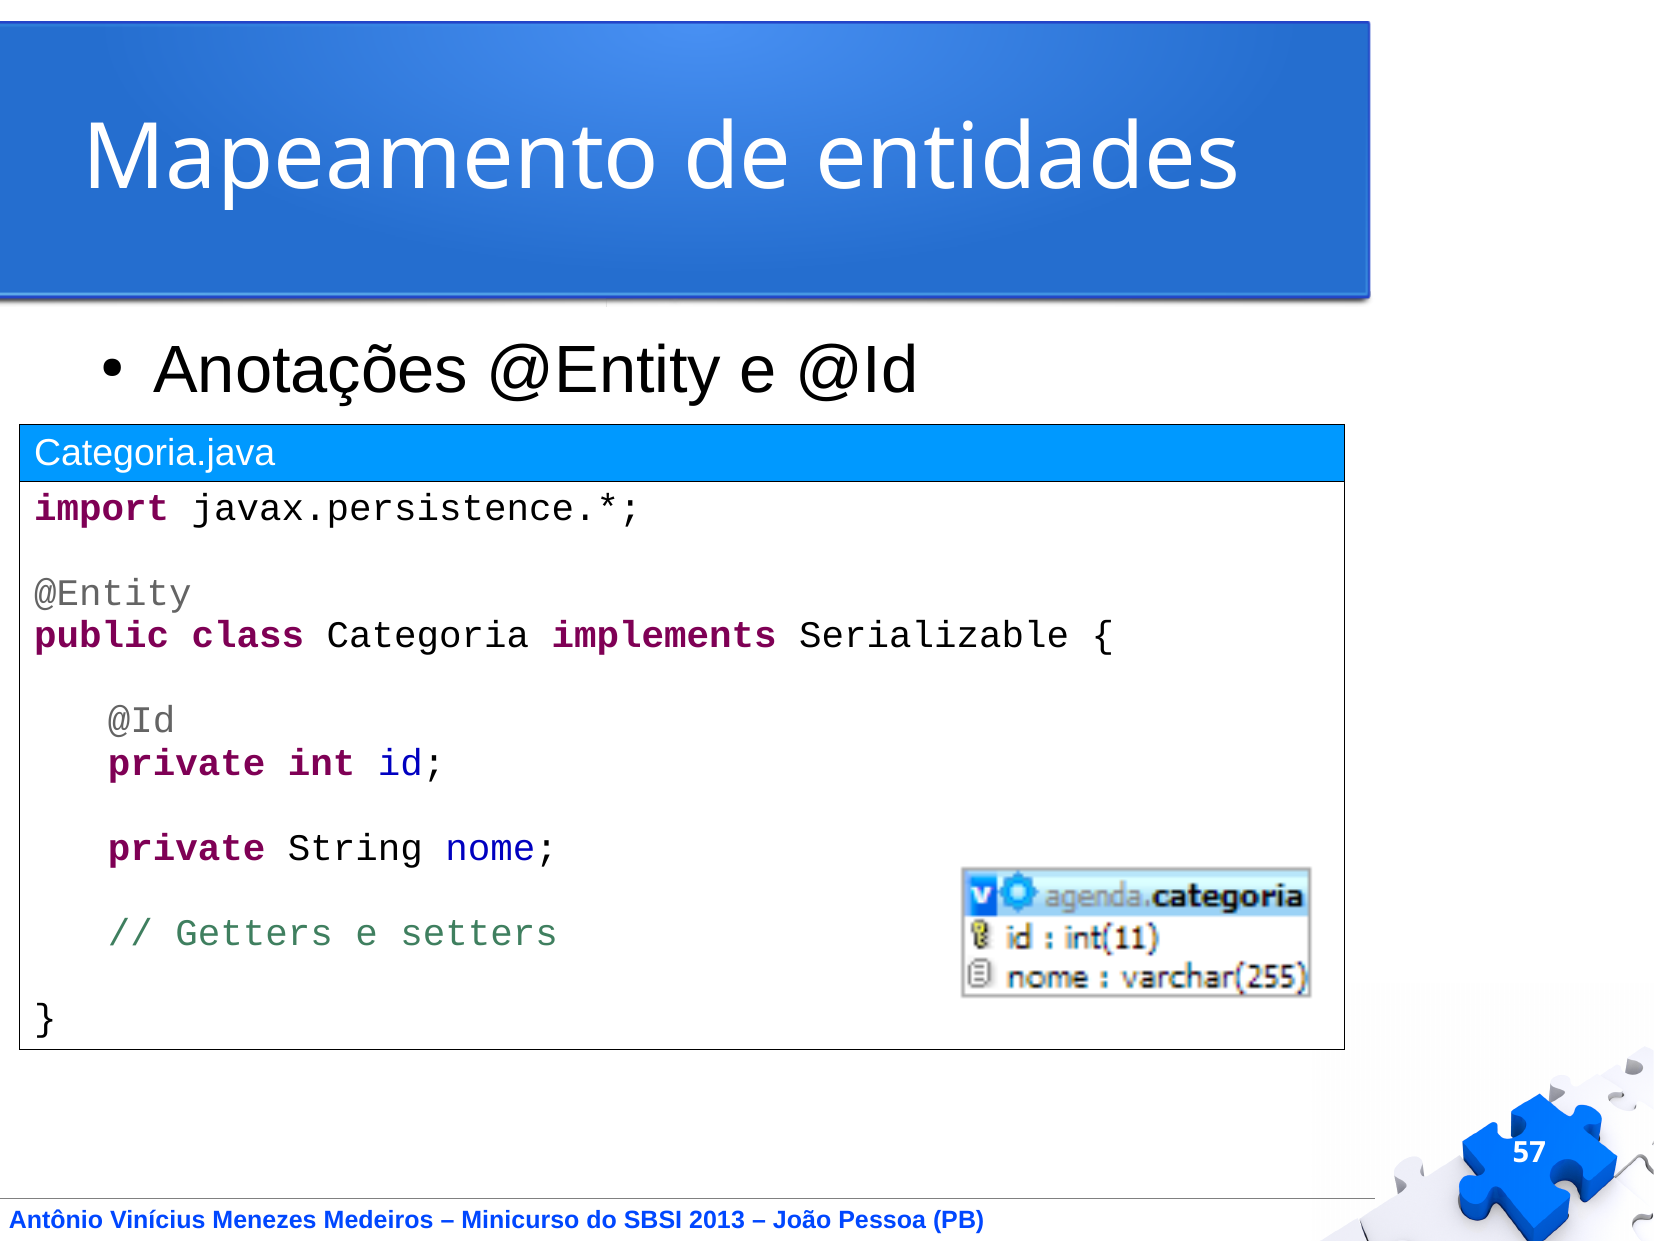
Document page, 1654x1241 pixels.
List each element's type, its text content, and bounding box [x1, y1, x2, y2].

table_cell import javax.persistence.*; @Entity public class Categoria implements Serializable { @Id private int id; private String nome; // Getters e setters } [20, 482, 1344, 1049]
picture [956, 862, 1322, 1005]
picture [1311, 983, 1654, 1241]
title Mapeamento de entidades [82, 49, 1323, 257]
table_header Categoria.java [20, 425, 1344, 481]
list Anotações @Entity e @Id [82, 332, 1356, 1052]
picture [0, 21, 1375, 307]
